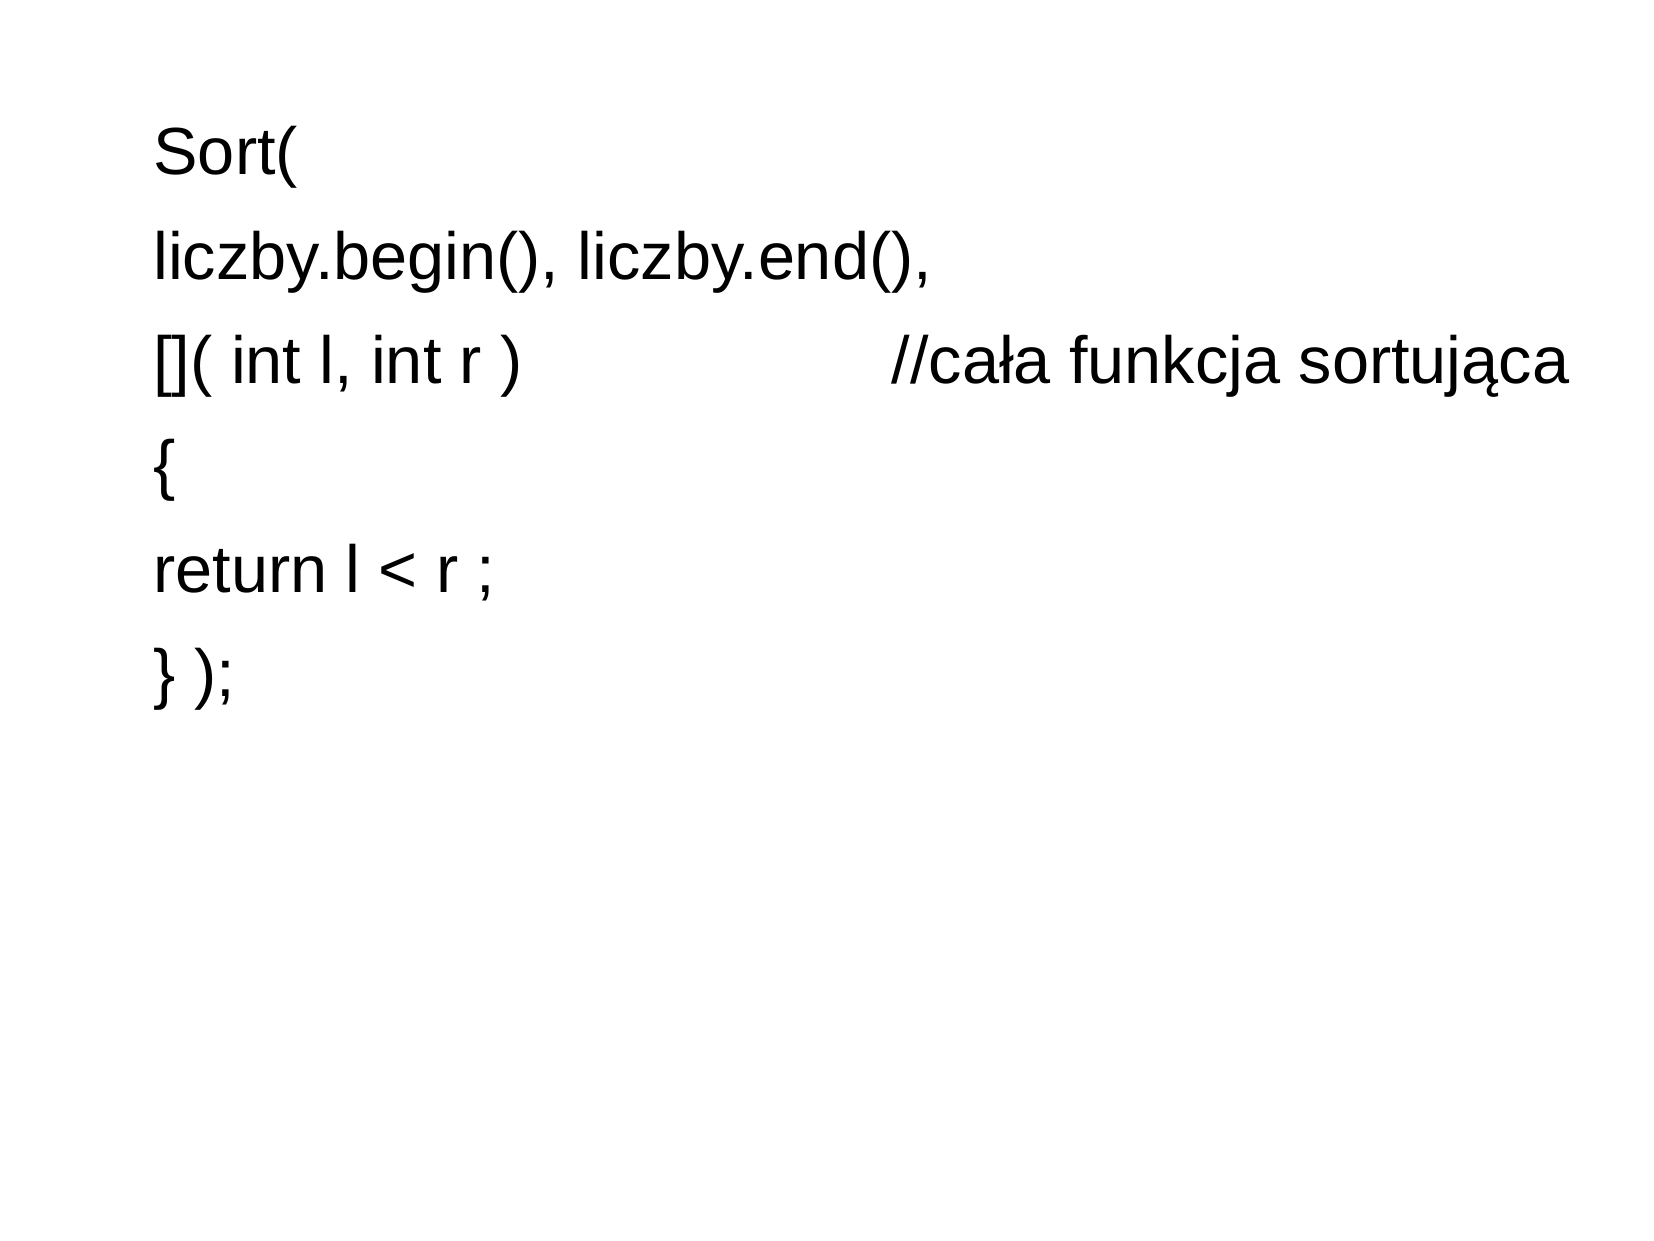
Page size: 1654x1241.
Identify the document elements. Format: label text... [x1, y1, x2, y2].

list Sort( liczby.begin(), liczby.end(), []( int l, int r ) //cała funkcja sortująca { return l < r ; } ); [82, 114, 1571, 934]
